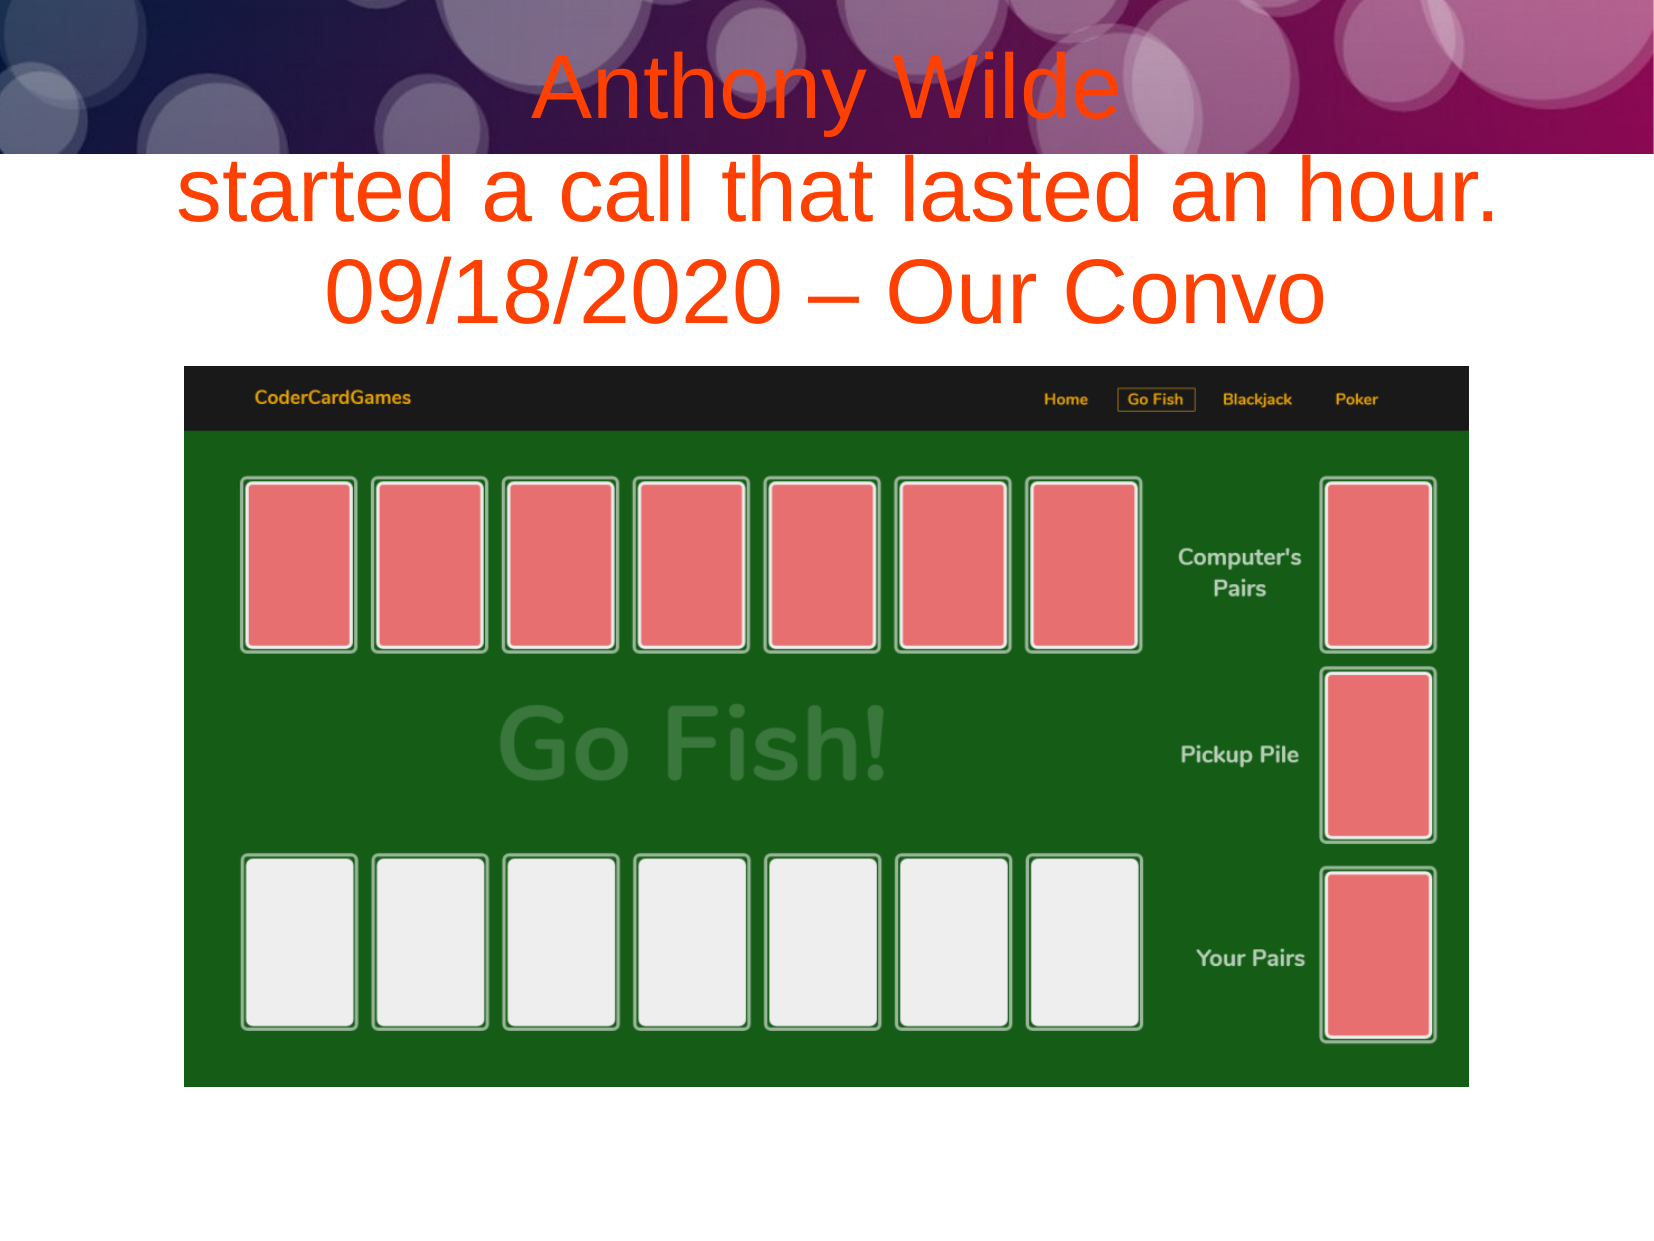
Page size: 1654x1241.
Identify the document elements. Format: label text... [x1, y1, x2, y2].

title Anthony Wilde started a call that lasted an hour. 09/18/2020 – Our Convo [82, 35, 1571, 344]
picture [184, 366, 1469, 1087]
picture [0, 0, 1654, 154]
